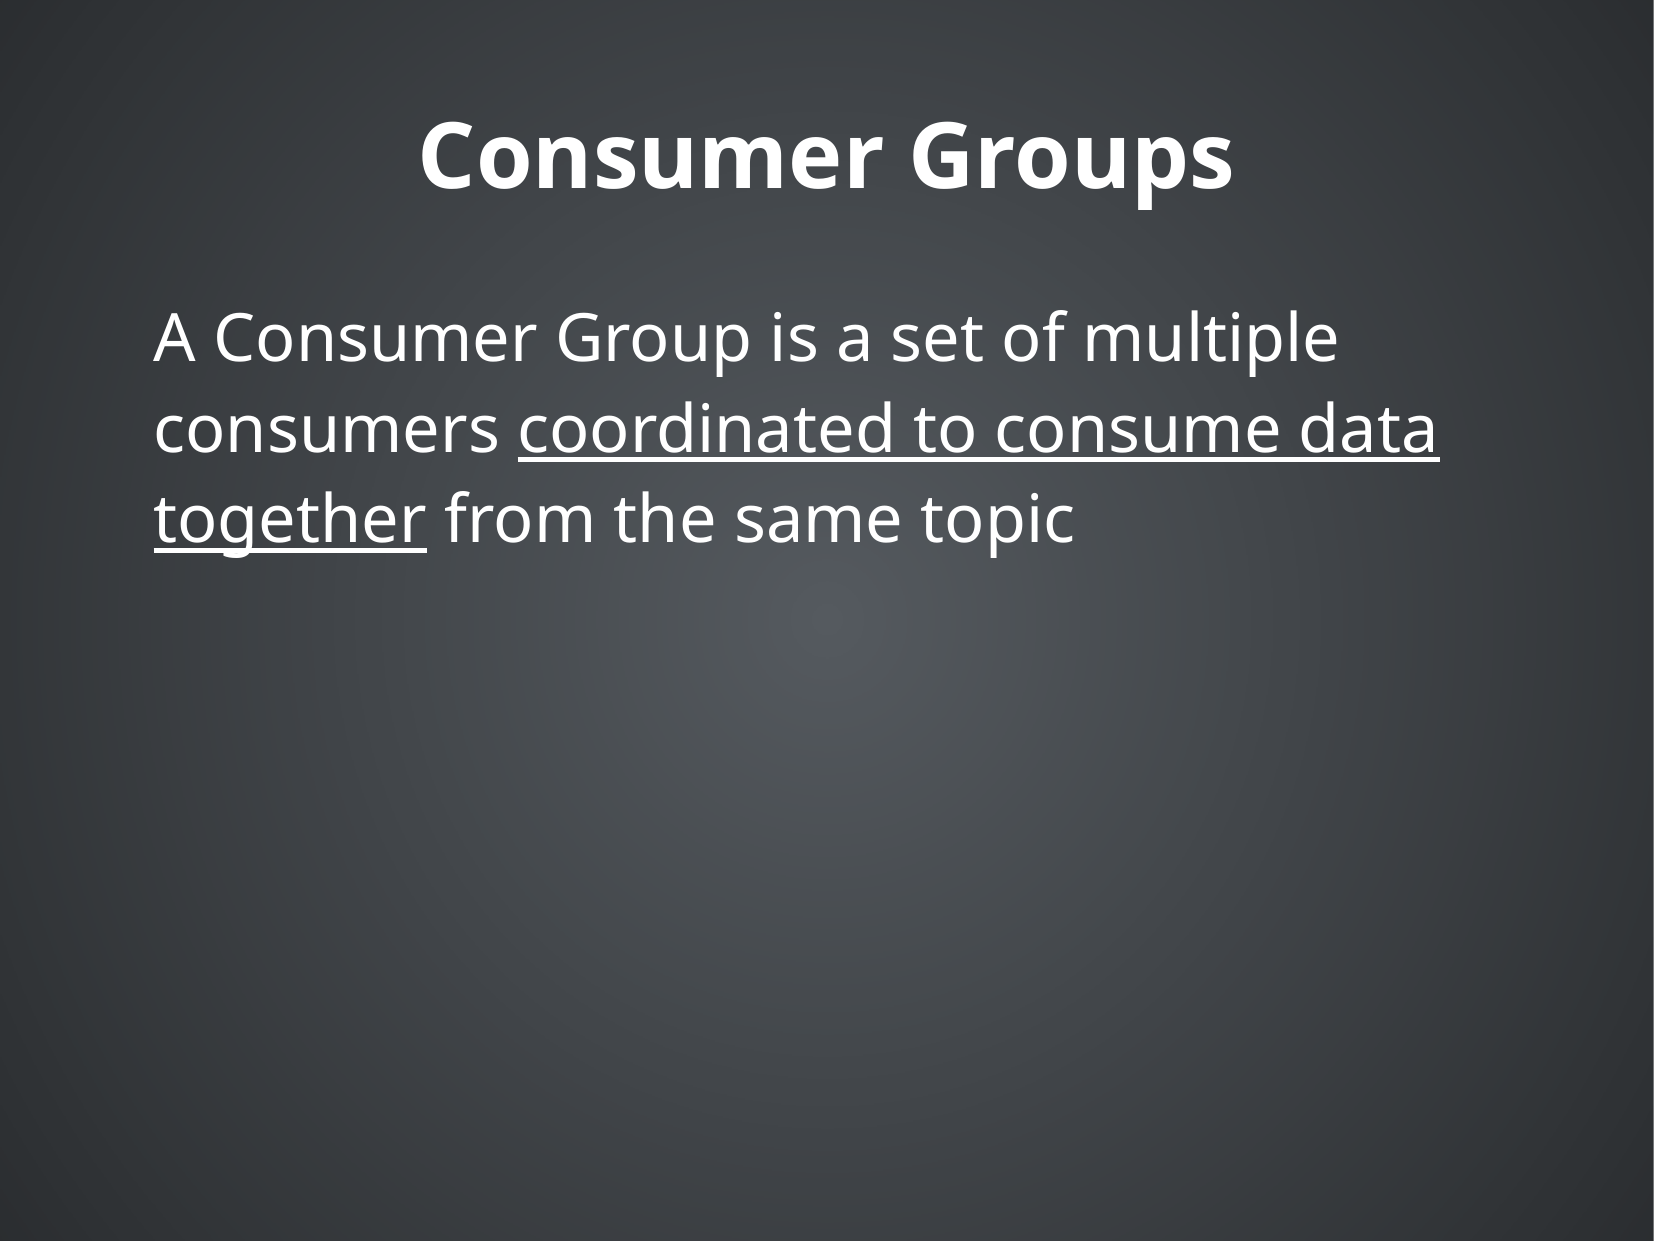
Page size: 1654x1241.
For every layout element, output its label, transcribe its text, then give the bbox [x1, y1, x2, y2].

picture [0, 0, 1654, 1241]
list A Consumer Group is a set of multiple consumers coordinated to consume data together from the same topic [82, 290, 1571, 1109]
title Consumer Groups [82, 49, 1571, 257]
